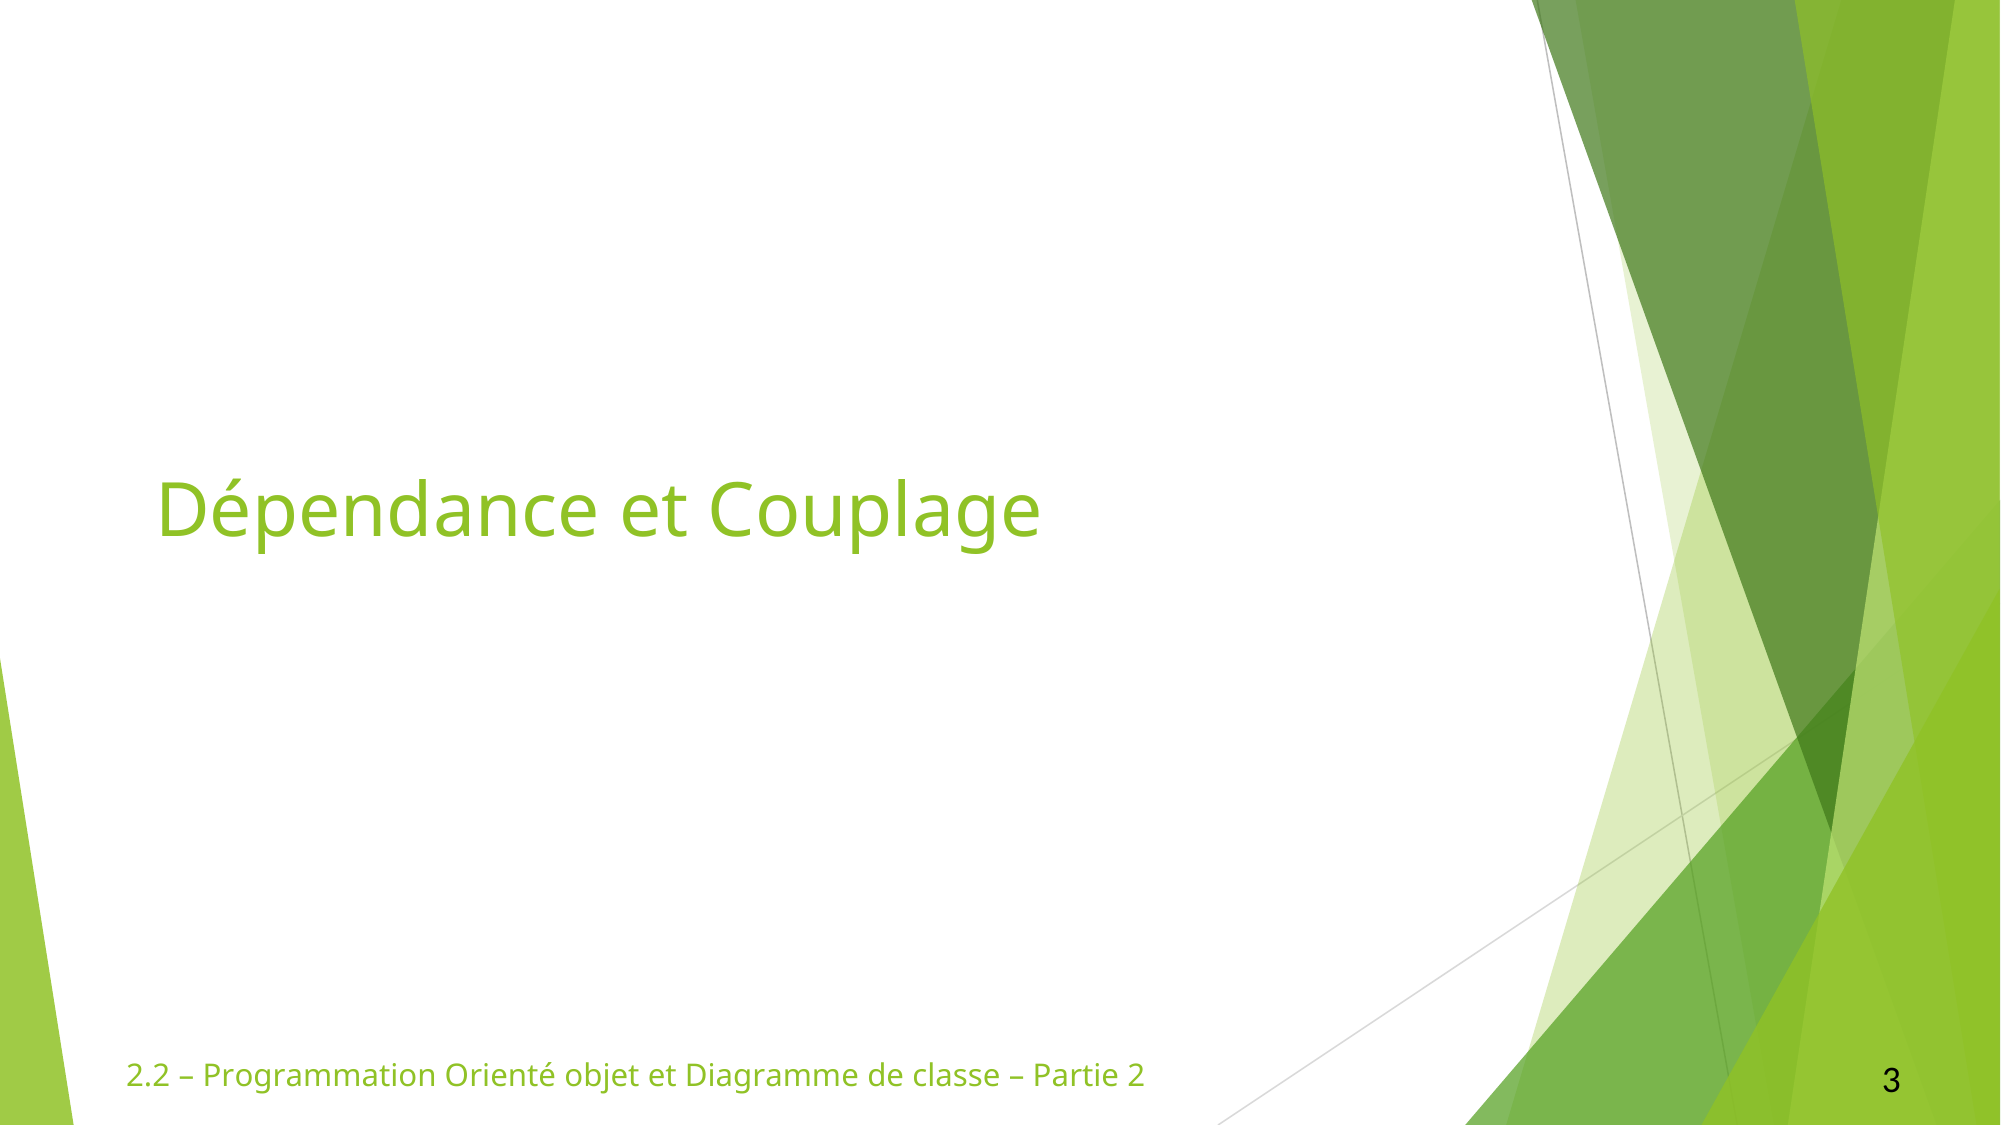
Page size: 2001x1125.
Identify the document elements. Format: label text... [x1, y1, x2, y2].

text_box [1866, 1047, 1979, 1108]
title Dépendance et Couplage [140, 454, 1551, 671]
text_box 2.2 – Programmation Orienté objet et Diagramme de classe – Partie 2 [111, 1047, 1210, 1109]
